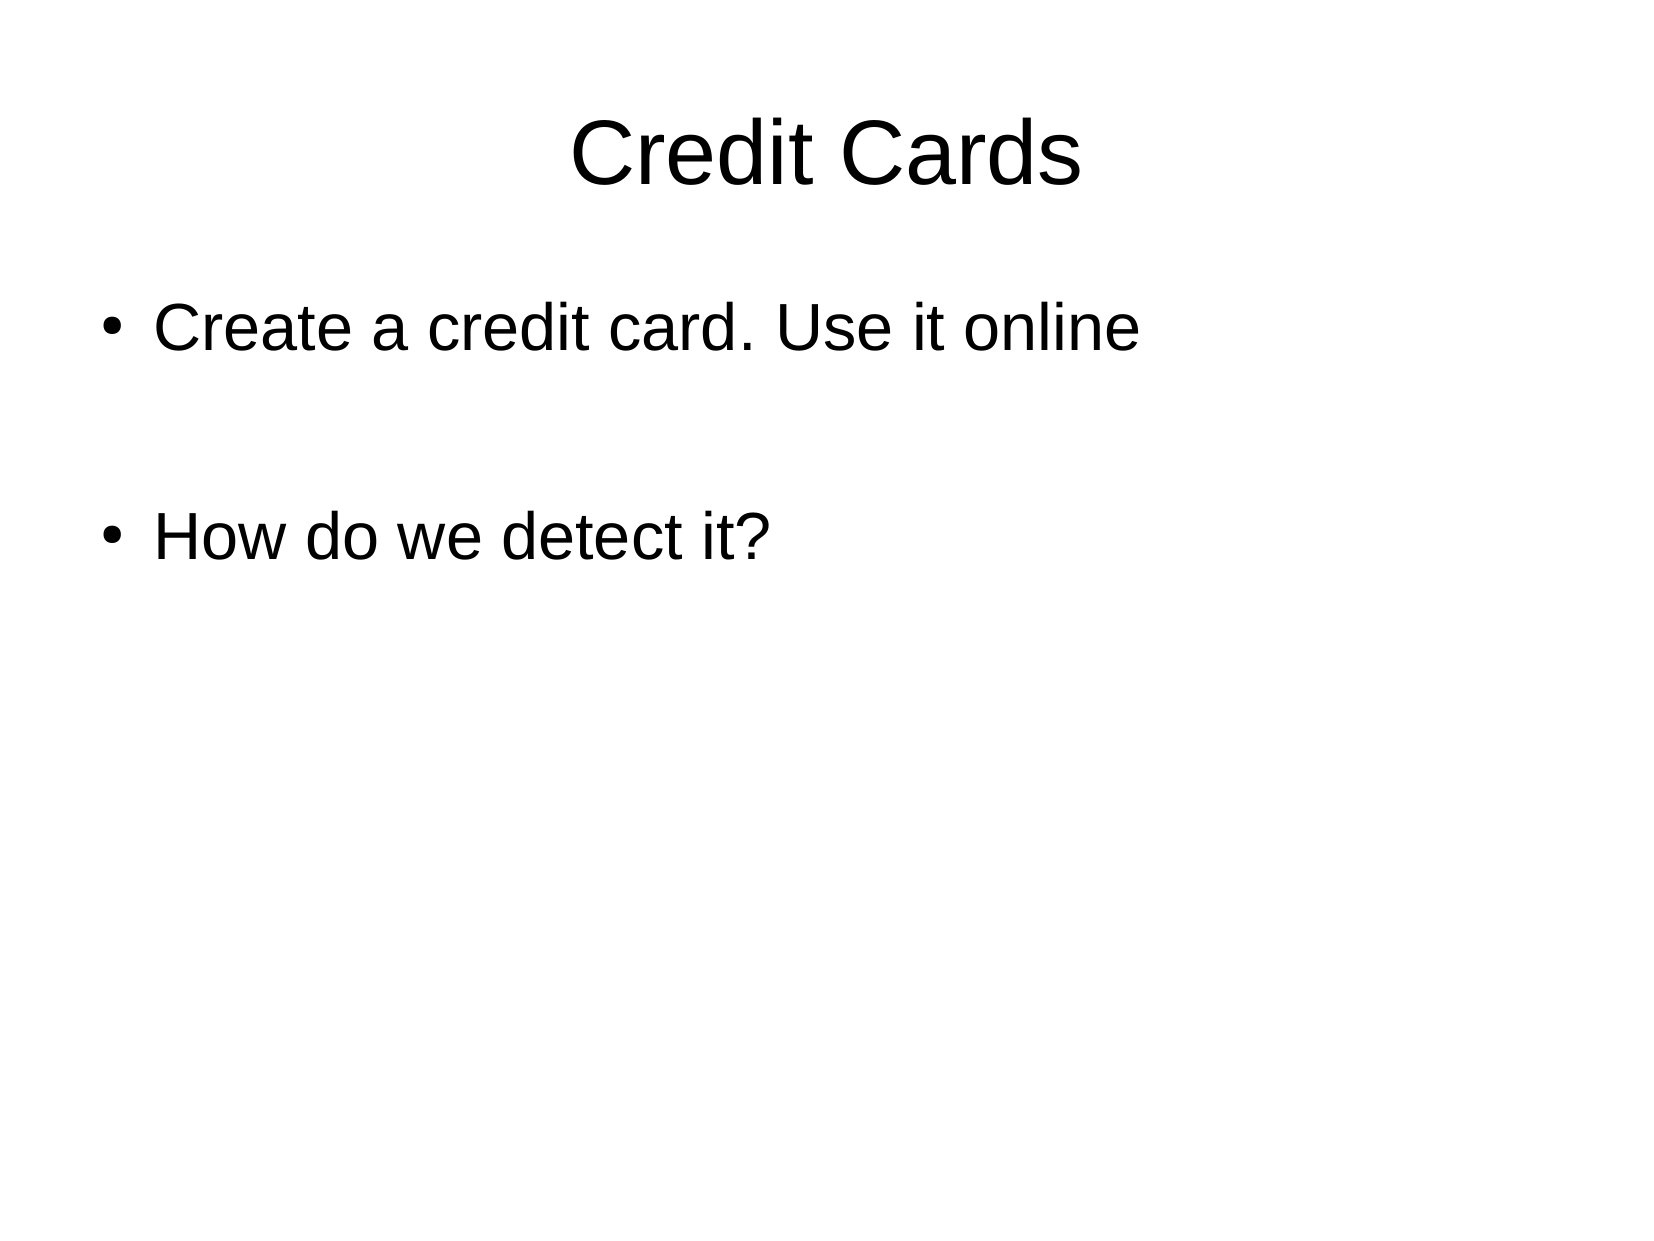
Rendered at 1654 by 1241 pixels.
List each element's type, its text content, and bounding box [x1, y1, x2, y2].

list Create a credit card. Use it online How do we detect it? [82, 290, 1571, 1010]
title Credit Cards [82, 49, 1571, 257]
